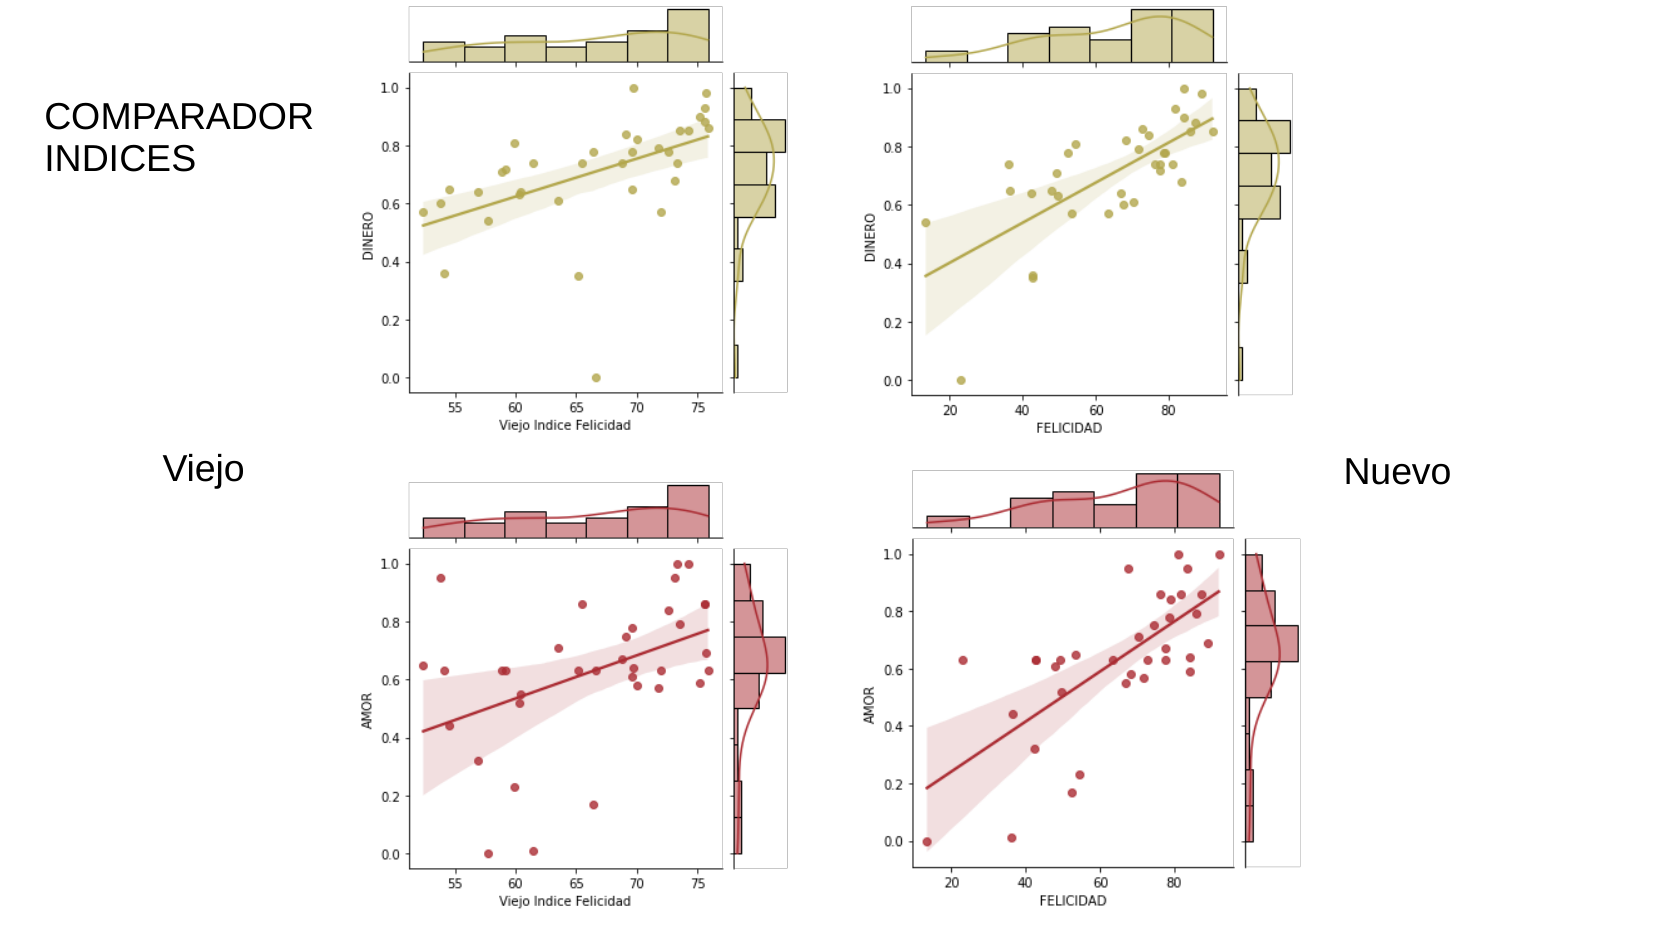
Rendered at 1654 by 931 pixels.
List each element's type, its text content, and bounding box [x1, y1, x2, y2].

text_box COMPARADOR INDICES [29, 88, 591, 188]
picture [856, 0, 1300, 443]
text_box Viejo [147, 439, 709, 497]
picture [354, 0, 795, 440]
text_box Nuevo [1328, 442, 1654, 500]
picture [856, 463, 1308, 916]
picture [354, 475, 795, 916]
